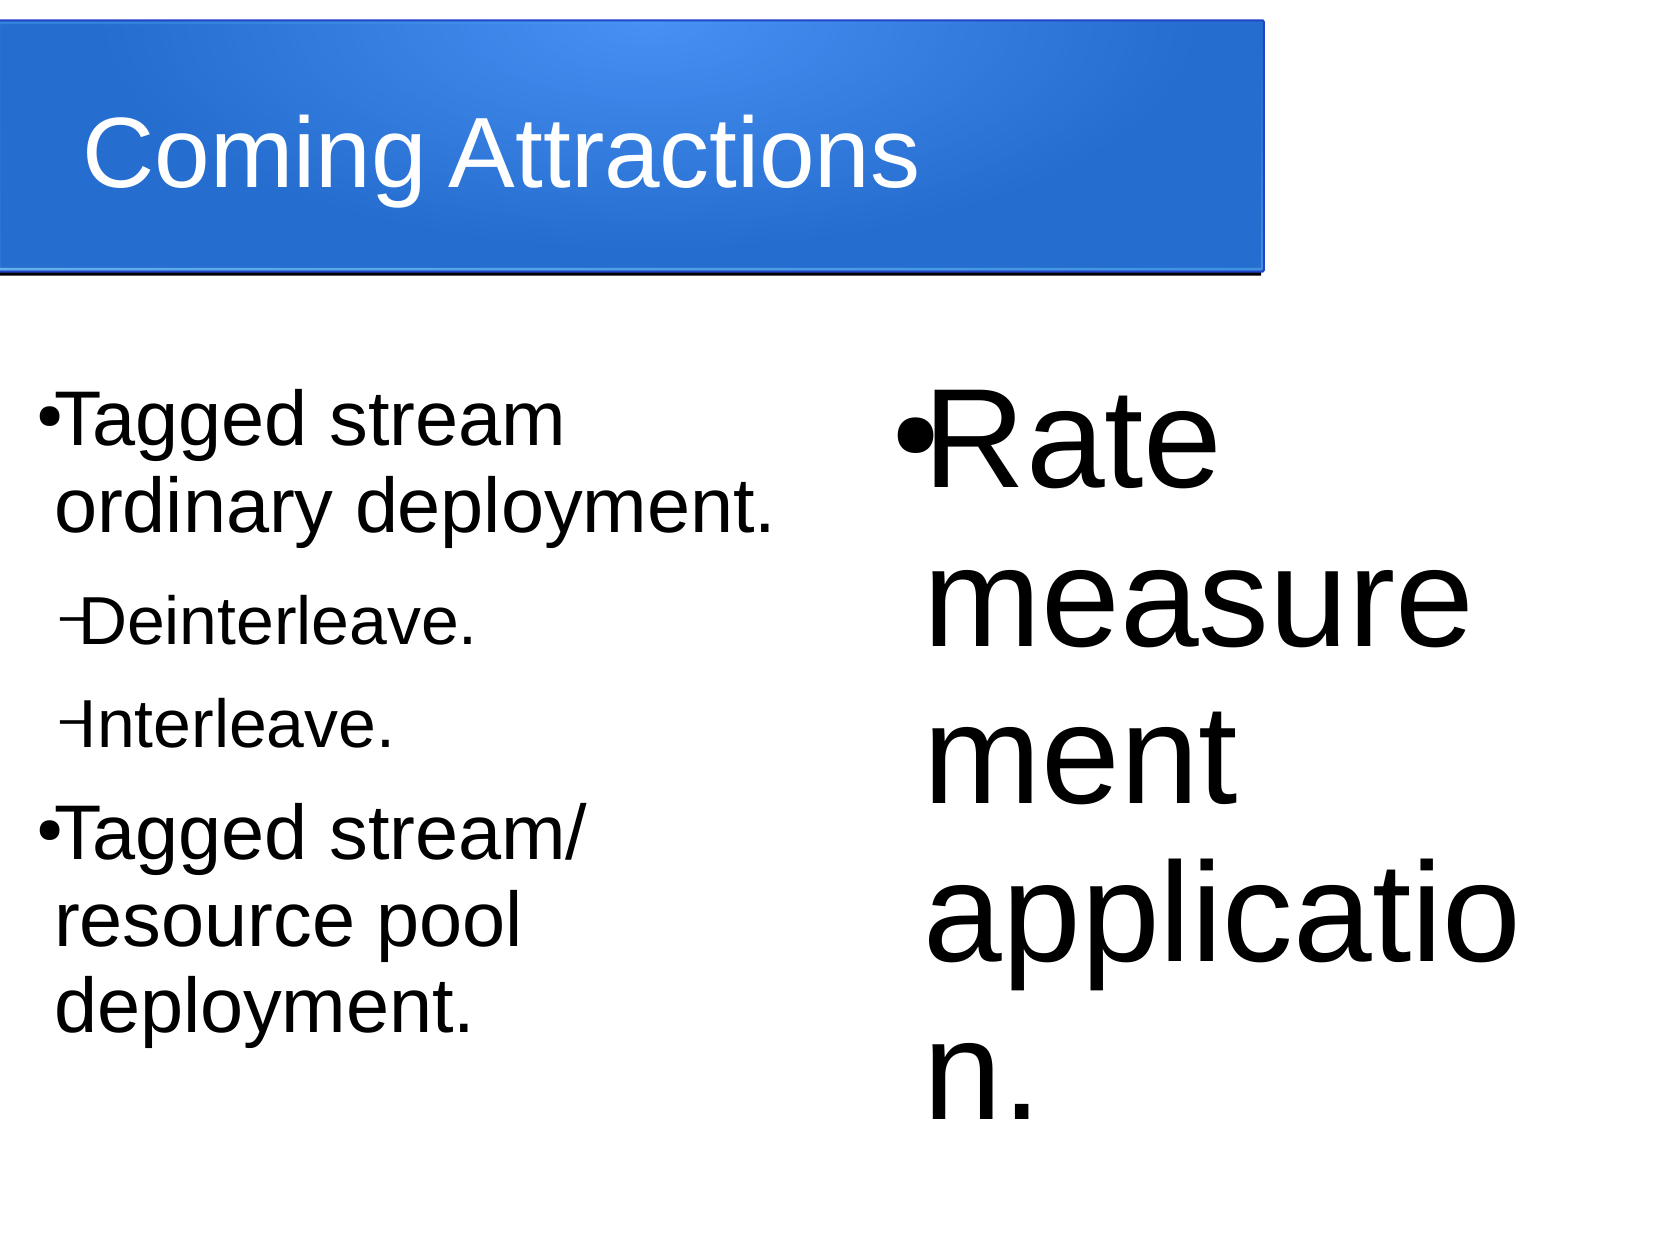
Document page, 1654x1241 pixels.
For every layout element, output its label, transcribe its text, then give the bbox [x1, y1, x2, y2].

title Coming Attractions [82, 49, 1250, 257]
list Tagged stream ordinary deployment. Deinterleave. Interleave. Tagged stream/ resource pool deployment. [30, 375, 796, 1156]
list Rate measurement application. [879, 360, 1576, 1156]
